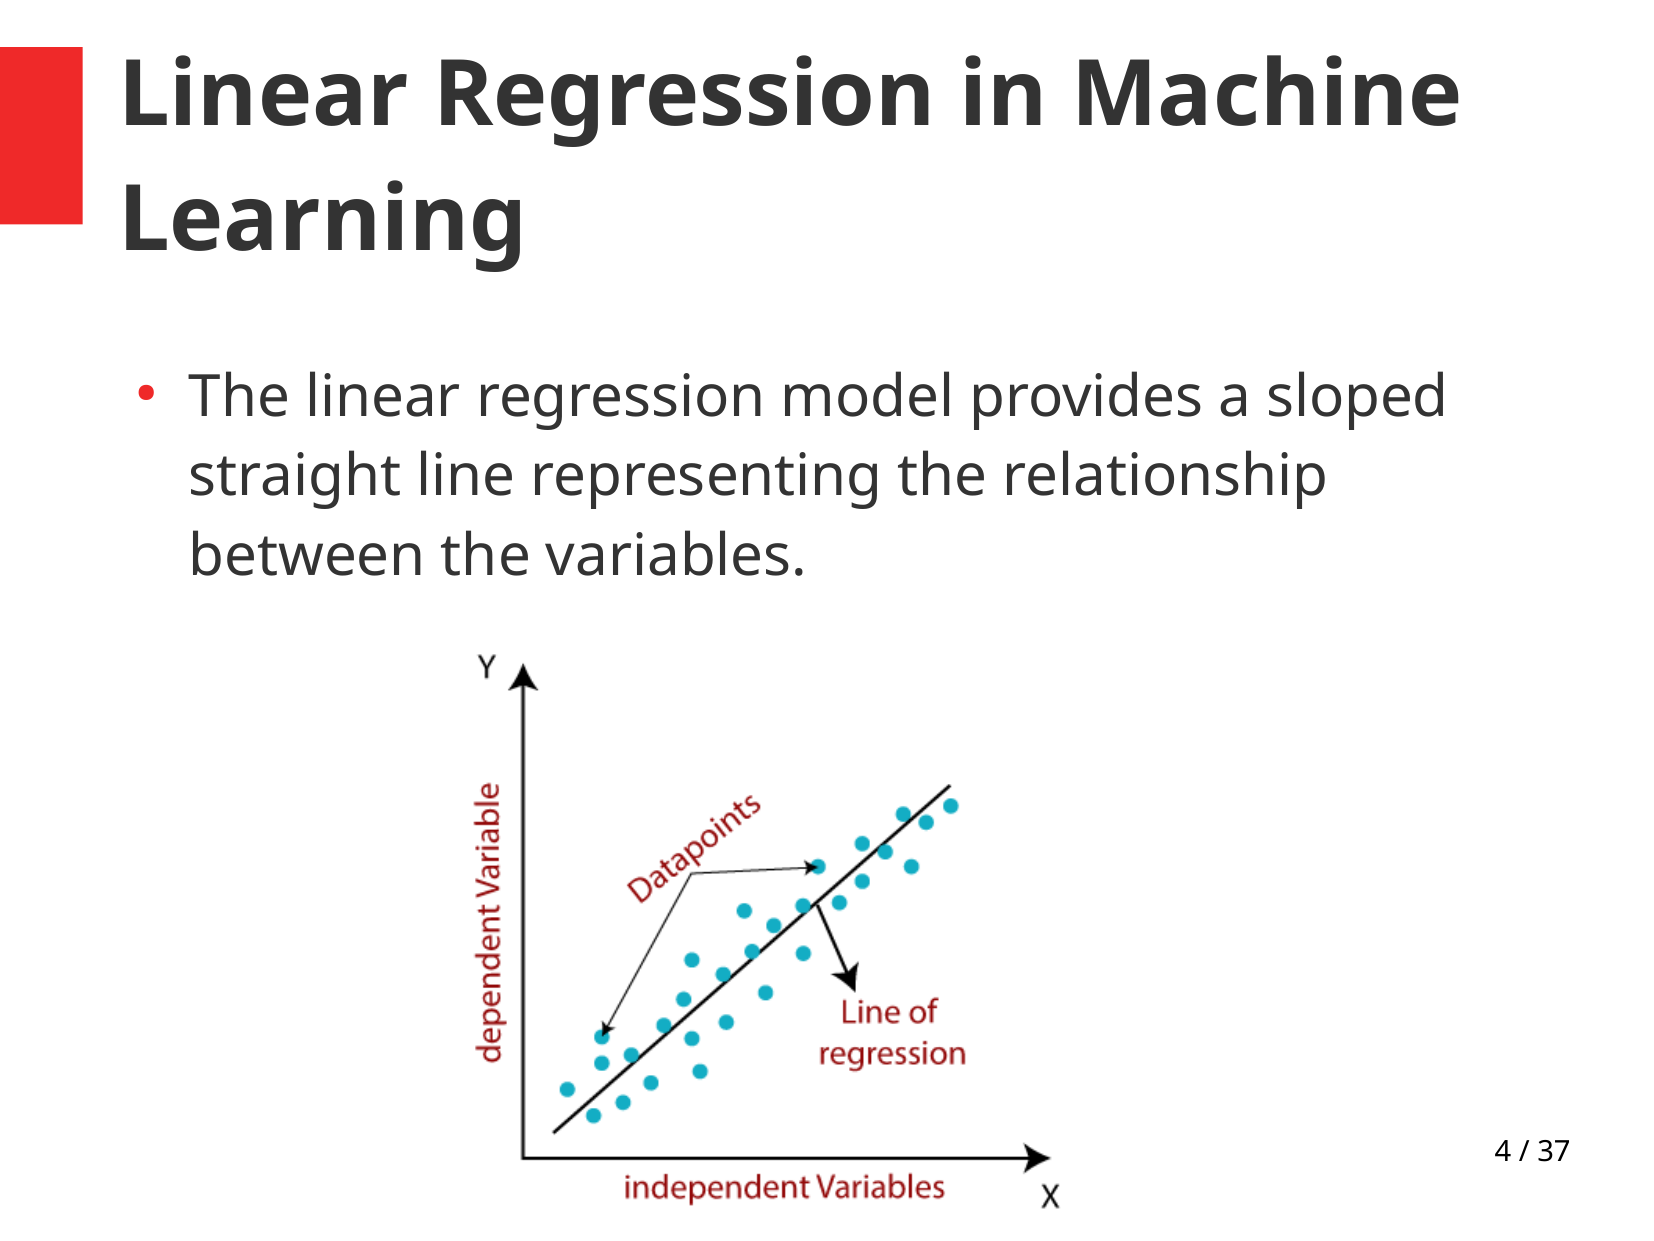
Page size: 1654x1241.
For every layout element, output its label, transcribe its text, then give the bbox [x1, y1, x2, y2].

title Linear Regression in Machine Learning [118, 28, 1571, 278]
picture [449, 614, 1075, 1240]
list The linear regression model provides a sloped straight line representing the relationship between the variables. [118, 354, 1536, 1074]
